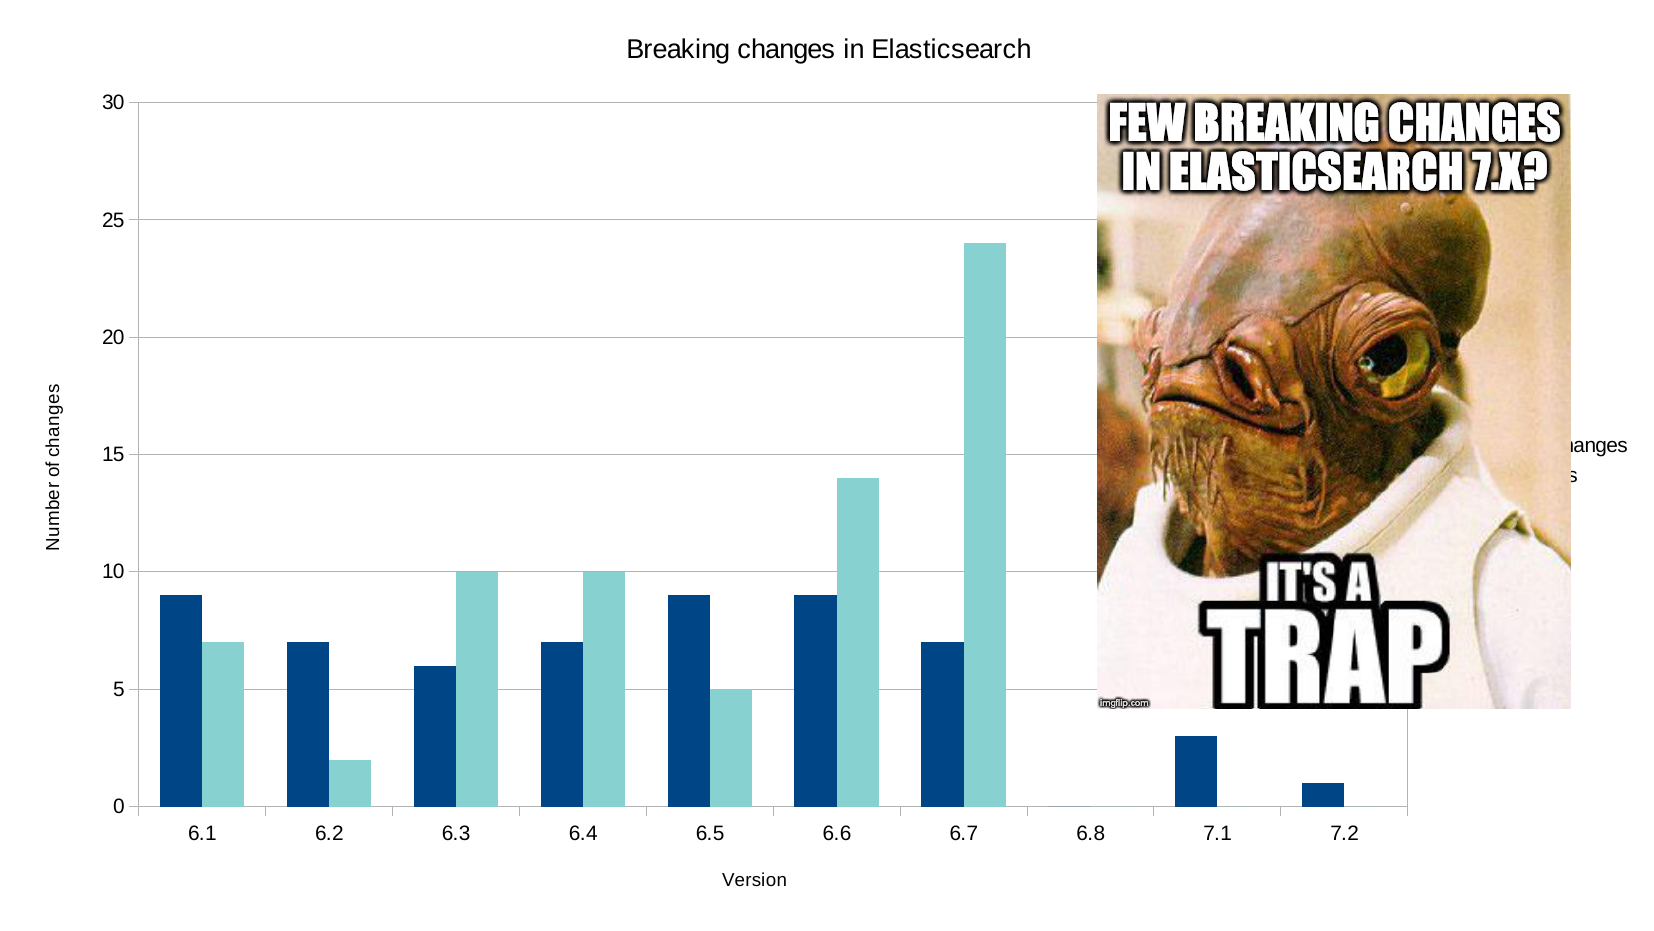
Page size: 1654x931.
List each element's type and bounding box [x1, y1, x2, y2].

chart [9, 0, 1648, 922]
picture [1097, 94, 1571, 709]
